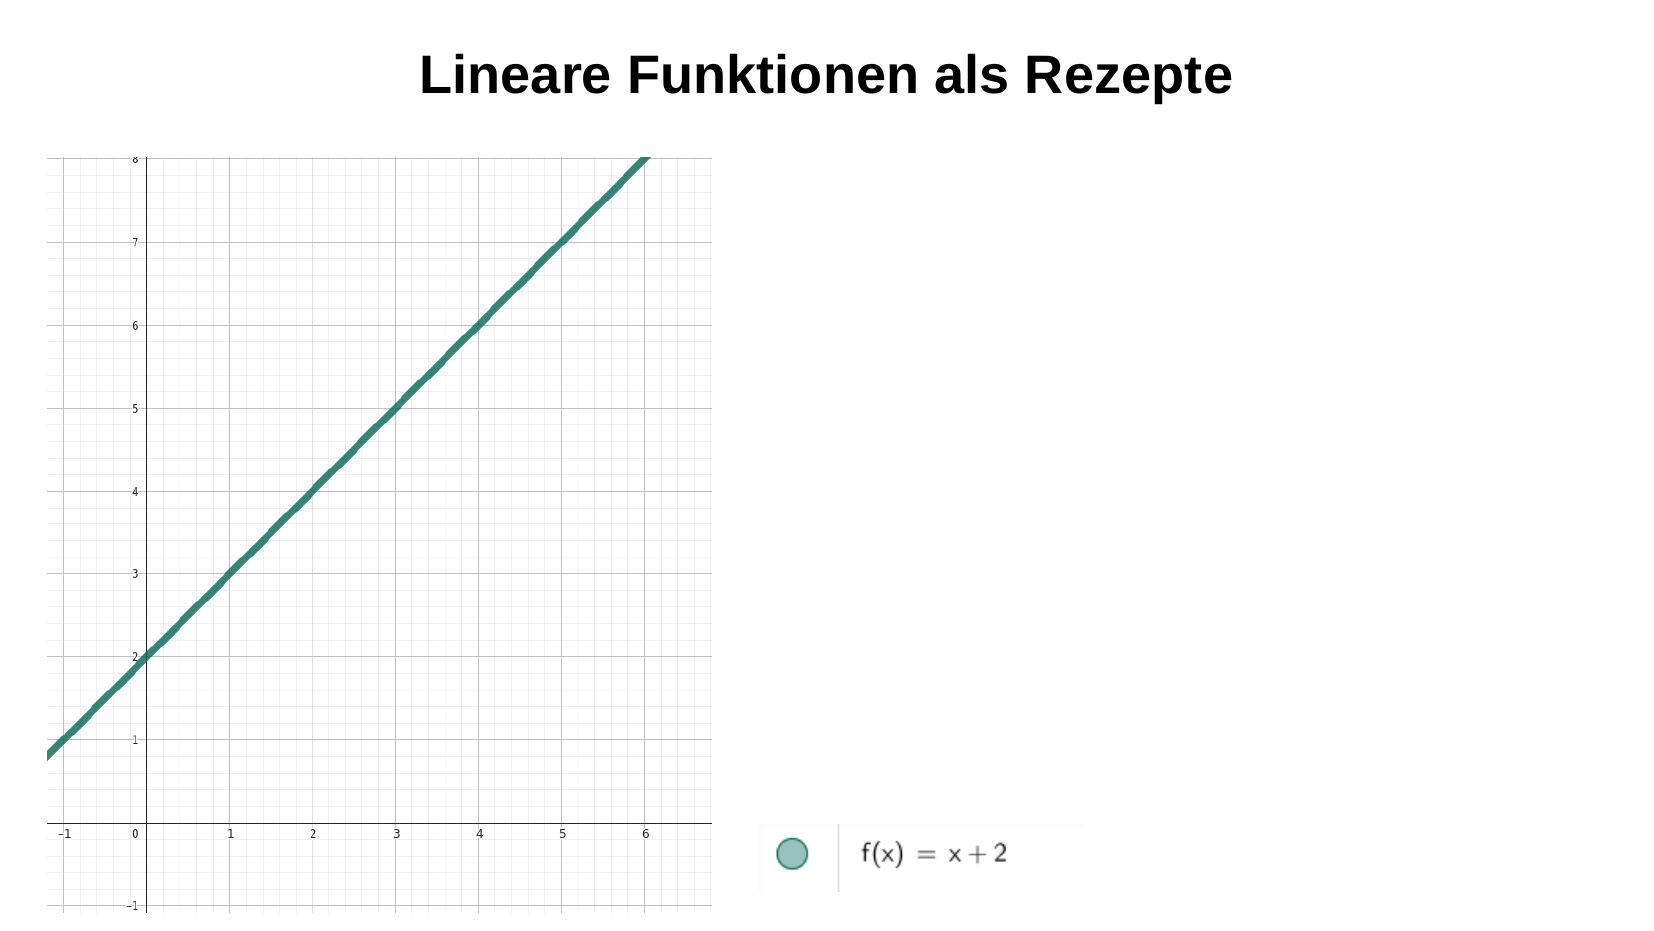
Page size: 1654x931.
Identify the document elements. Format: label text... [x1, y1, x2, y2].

title Lineare Funktionen als Rezepte [82, 37, 1571, 113]
picture [47, 157, 712, 913]
picture [758, 824, 1083, 892]
